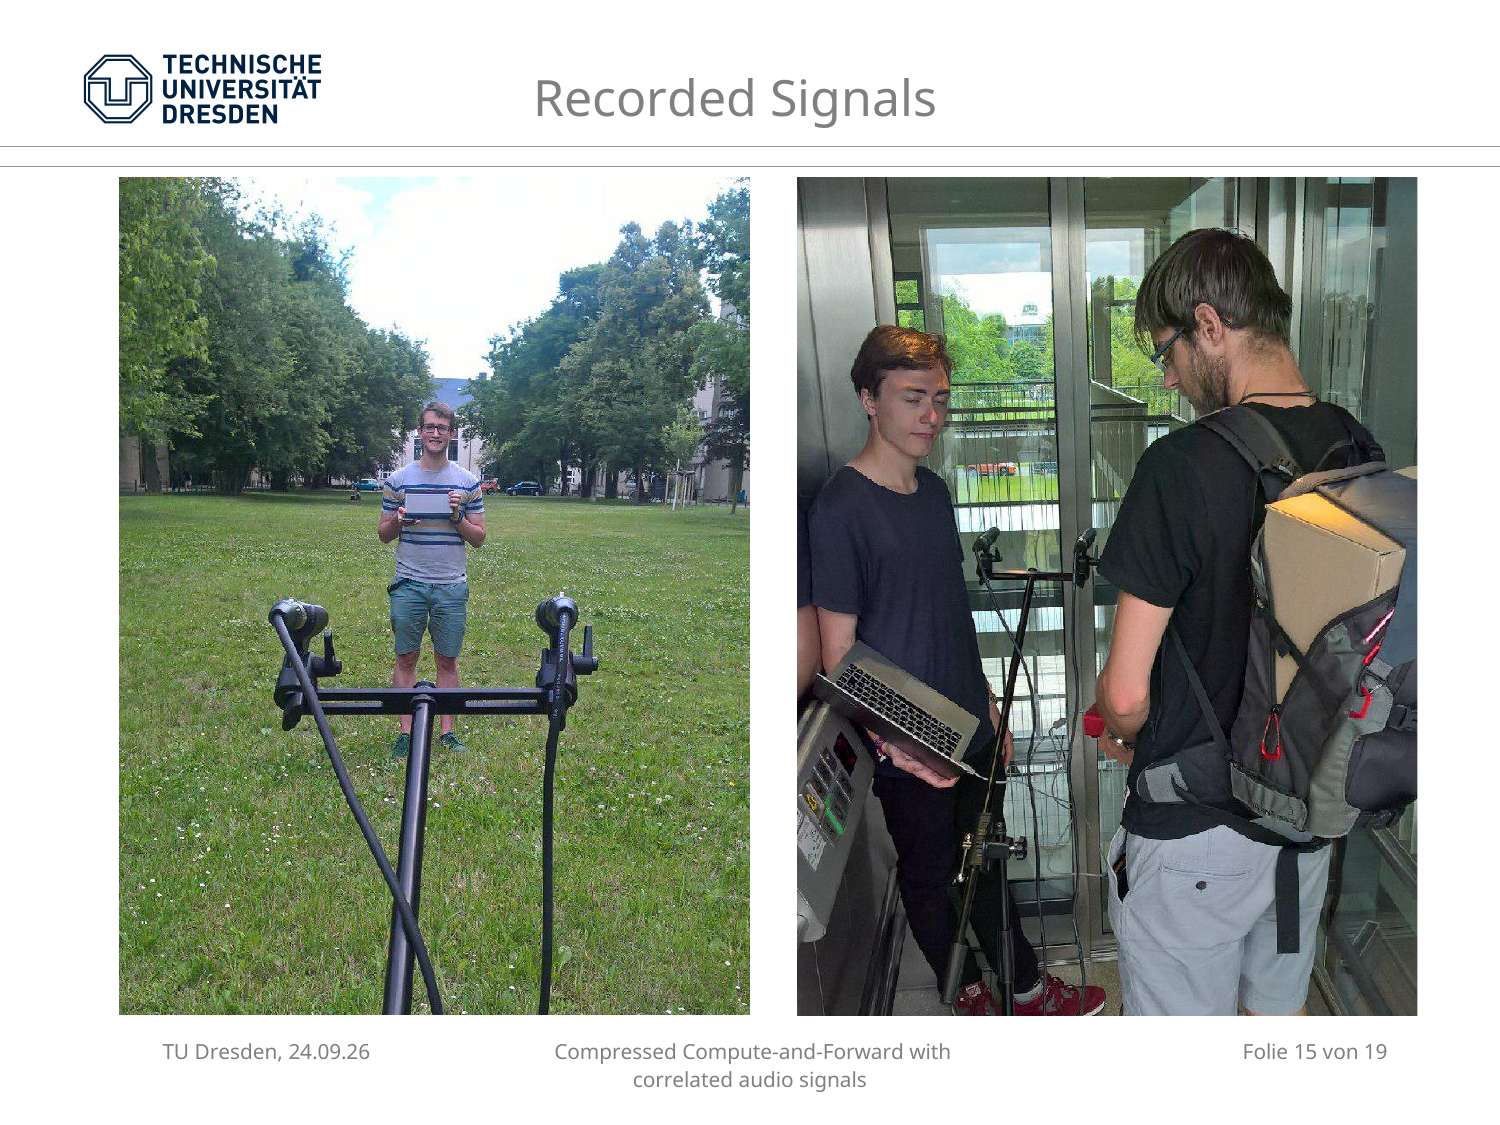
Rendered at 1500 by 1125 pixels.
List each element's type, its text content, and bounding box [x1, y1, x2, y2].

picture [83, 54, 321, 124]
picture [797, 177, 1418, 1016]
title Recorded Signals [127, 59, 1359, 136]
picture [119, 177, 751, 1015]
